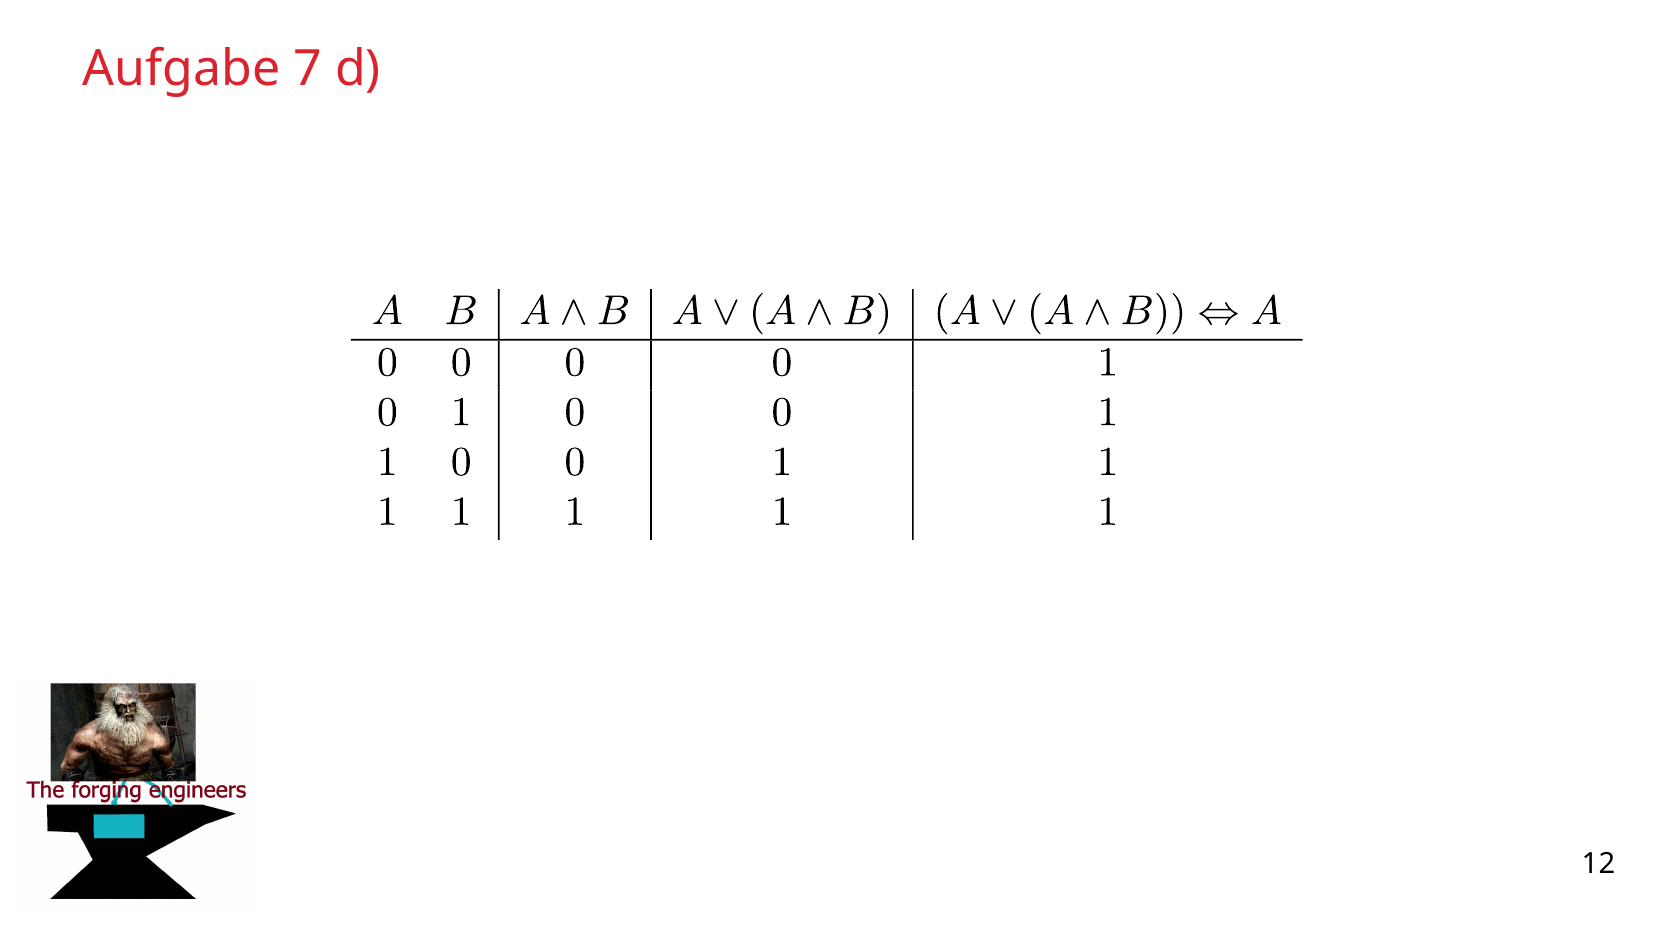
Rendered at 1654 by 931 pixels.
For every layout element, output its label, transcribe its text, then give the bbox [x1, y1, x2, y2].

title Aufgabe 7 d) [82, 37, 1571, 95]
picture [17, 679, 254, 916]
picture [349, 287, 1305, 542]
